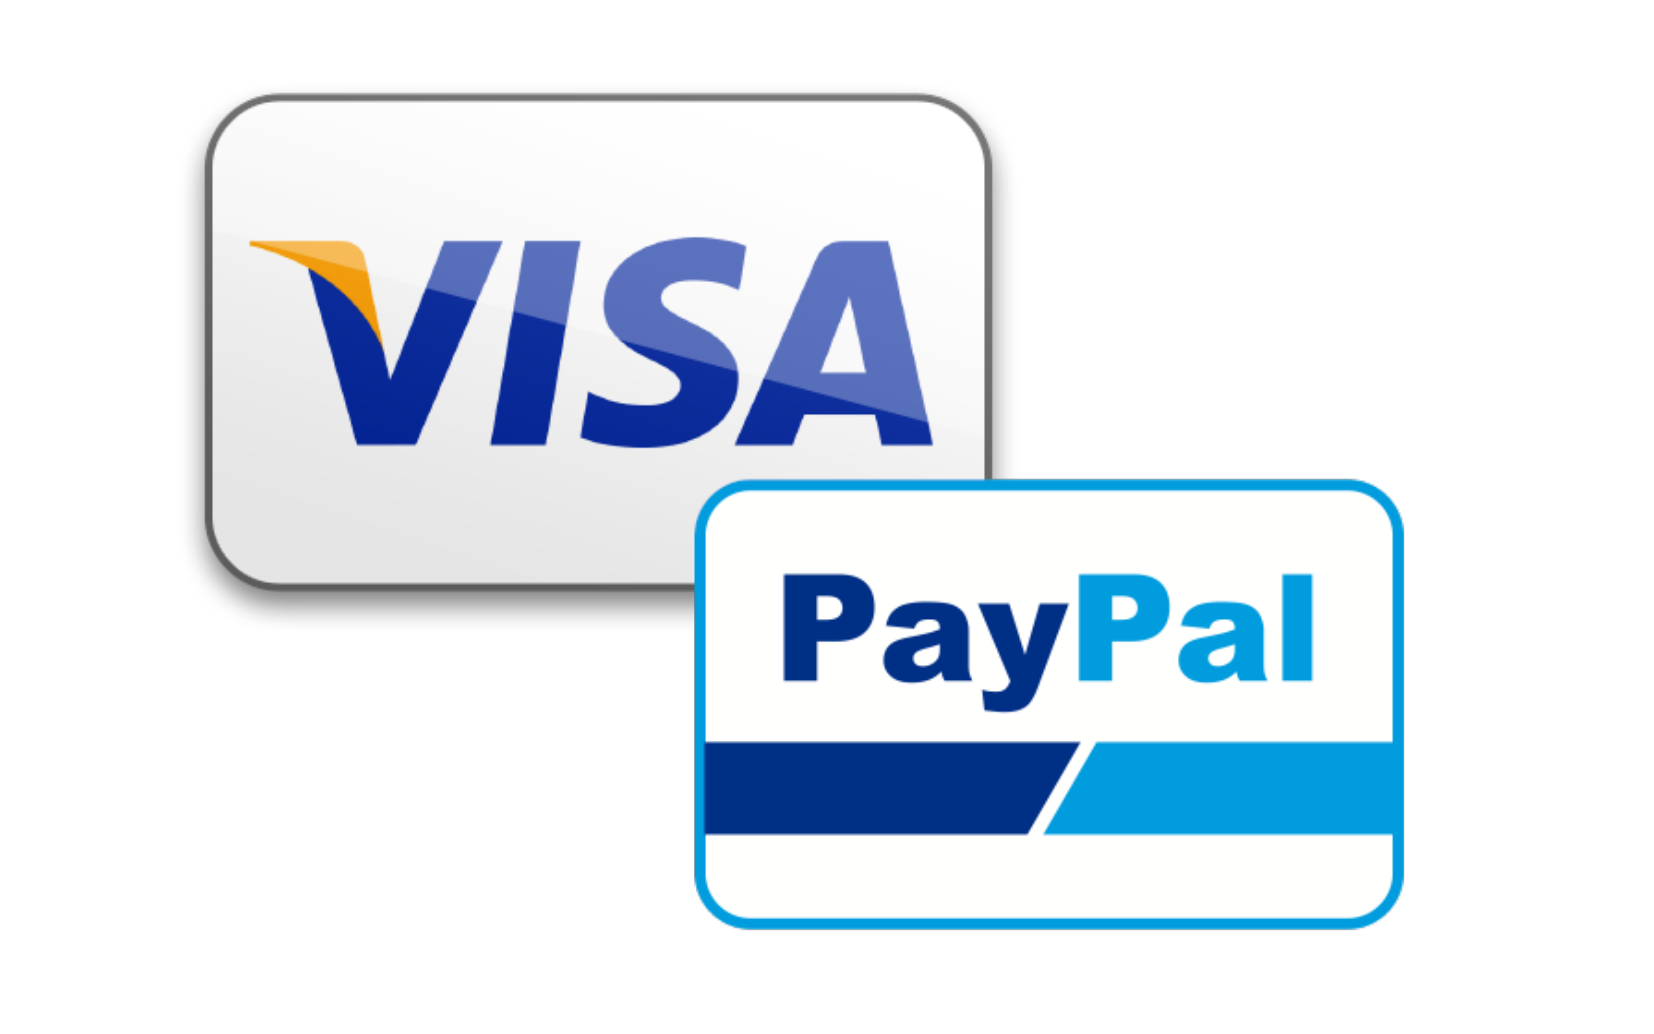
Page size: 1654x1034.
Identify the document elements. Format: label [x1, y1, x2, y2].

picture [91, 29, 1563, 1004]
